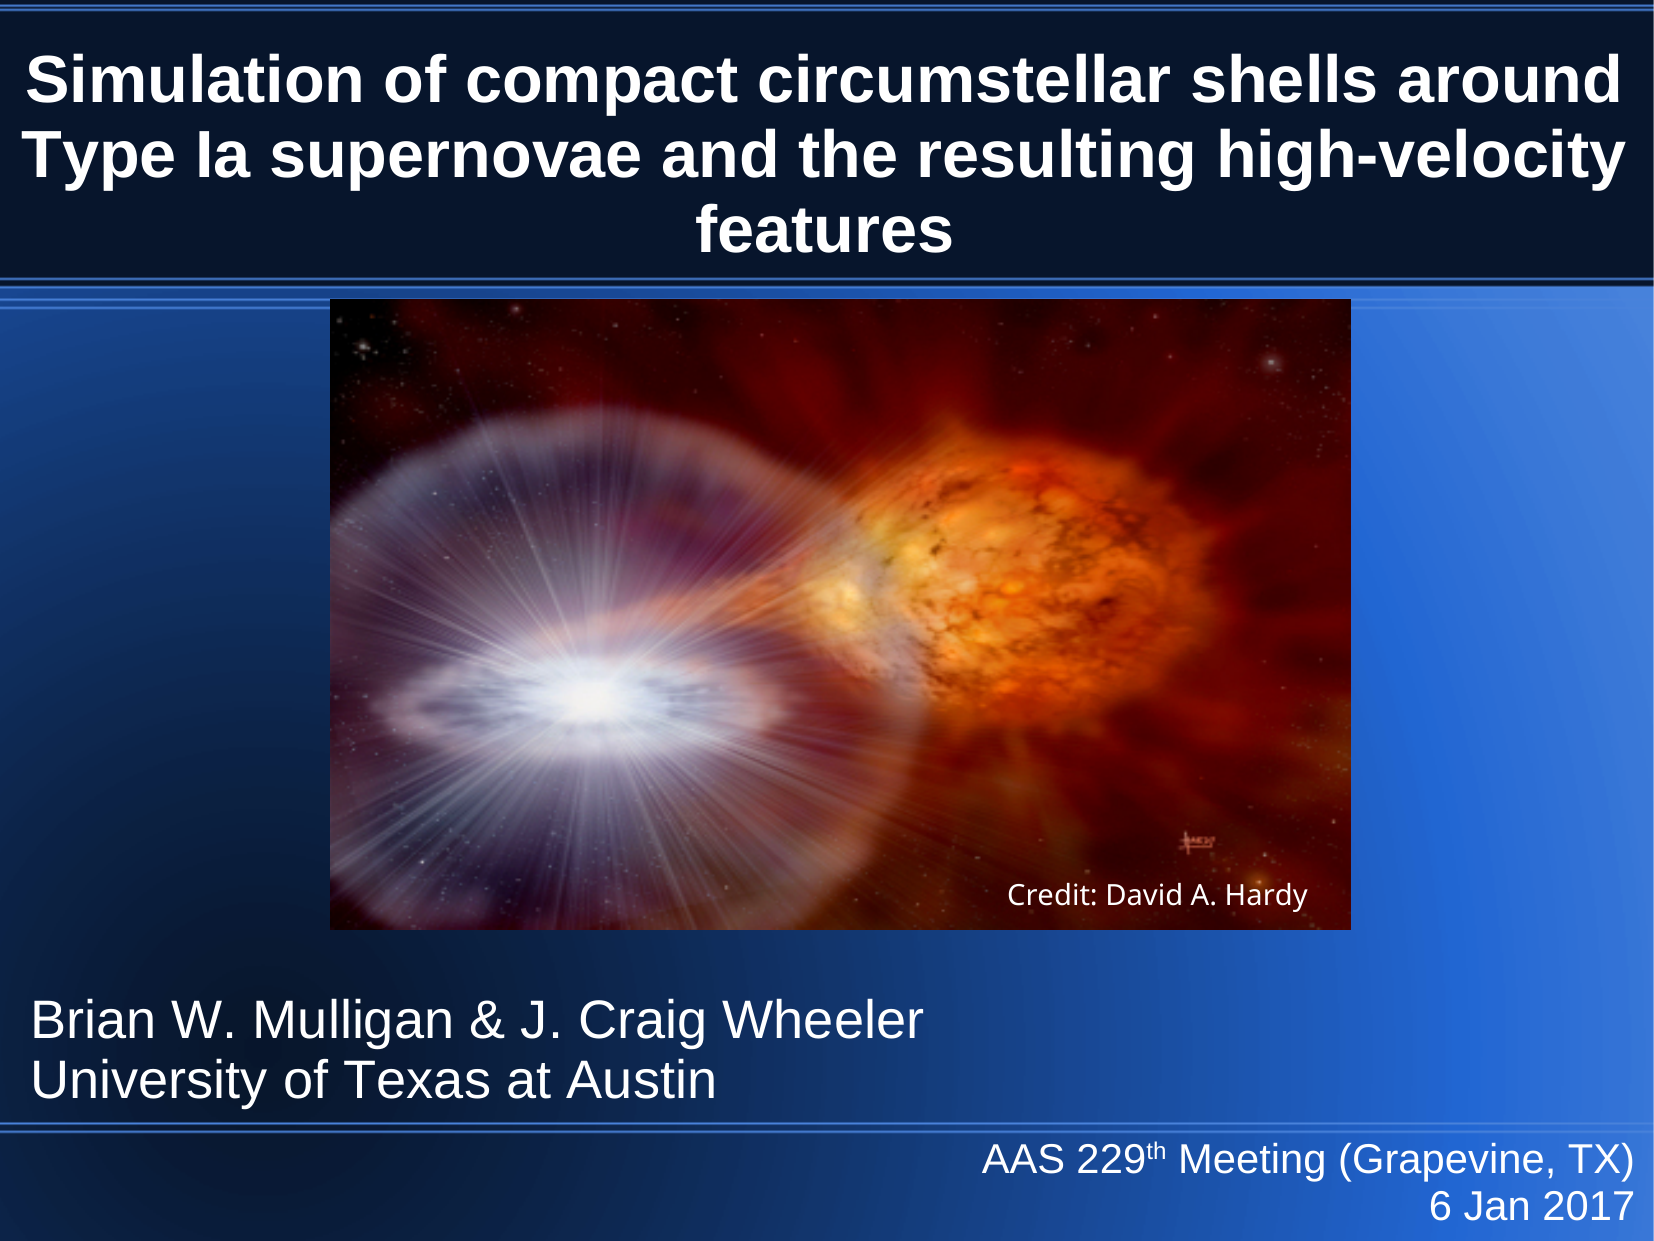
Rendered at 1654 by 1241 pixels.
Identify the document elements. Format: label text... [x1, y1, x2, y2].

text_box Brian W. Mulligan & J. Craig Wheeler University of Texas at Austin [30, 975, 931, 1199]
text_box Credit: David A. Hardy [992, 868, 1350, 920]
text_box AAS 229th Meeting (Grapevine, TX) 6 Jan 2017 [810, 1135, 1636, 1231]
picture [0, 0, 1654, 1241]
title Simulation of compact circumstellar shells around Type Ia supernovae and the resulting high-velocity features [15, 41, 1636, 267]
